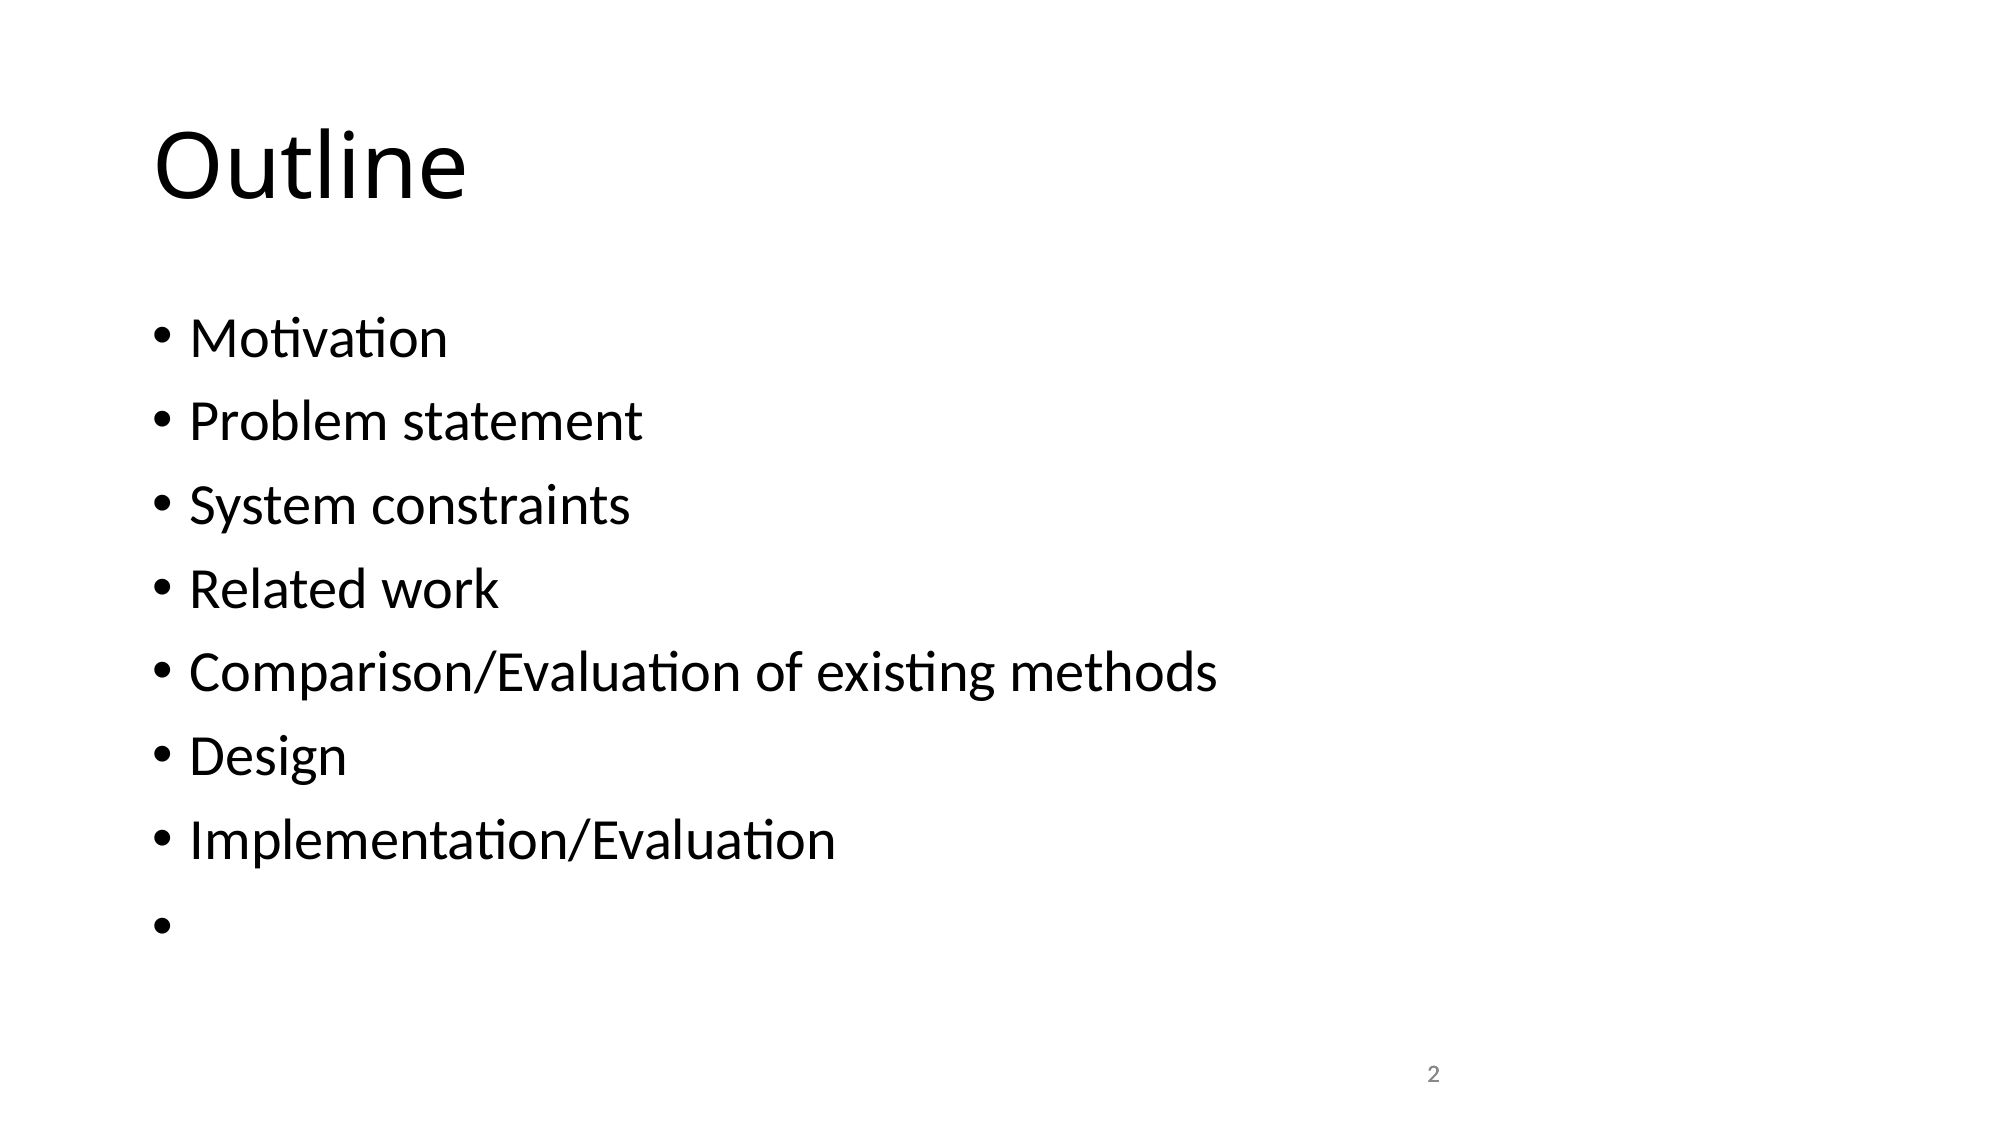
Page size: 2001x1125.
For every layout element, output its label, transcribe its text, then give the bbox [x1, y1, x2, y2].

text_box [1412, 1042, 1863, 1103]
list Motivation Problem statement System constraints Related work Comparison/Evaluation of existing methods Design Implementation/Evaluation [137, 299, 1863, 1014]
title Outline [137, 59, 1863, 278]
